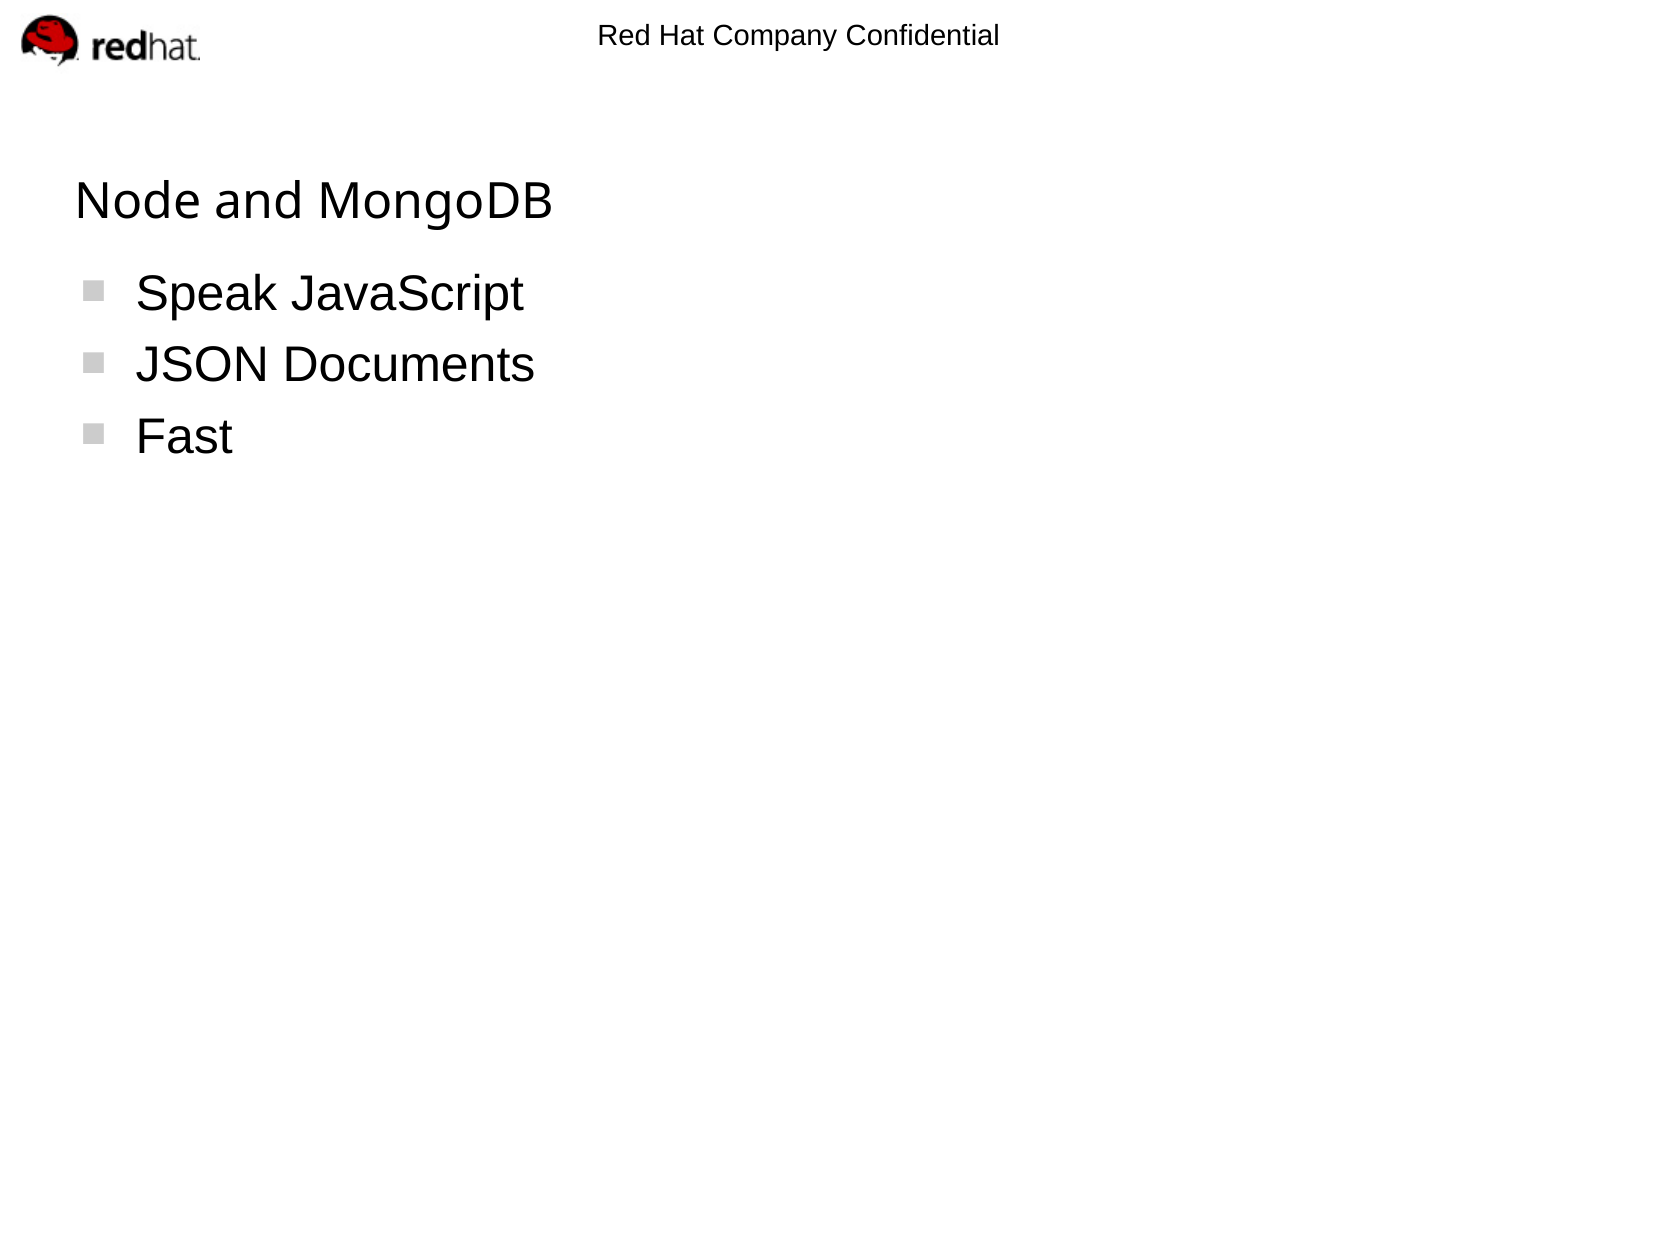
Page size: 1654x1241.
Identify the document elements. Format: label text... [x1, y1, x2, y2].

list Speak JavaScript JSON Documents Fast [77, 264, 1500, 1174]
title Node and MongoDB [74, 140, 1506, 259]
picture [20, 13, 200, 74]
